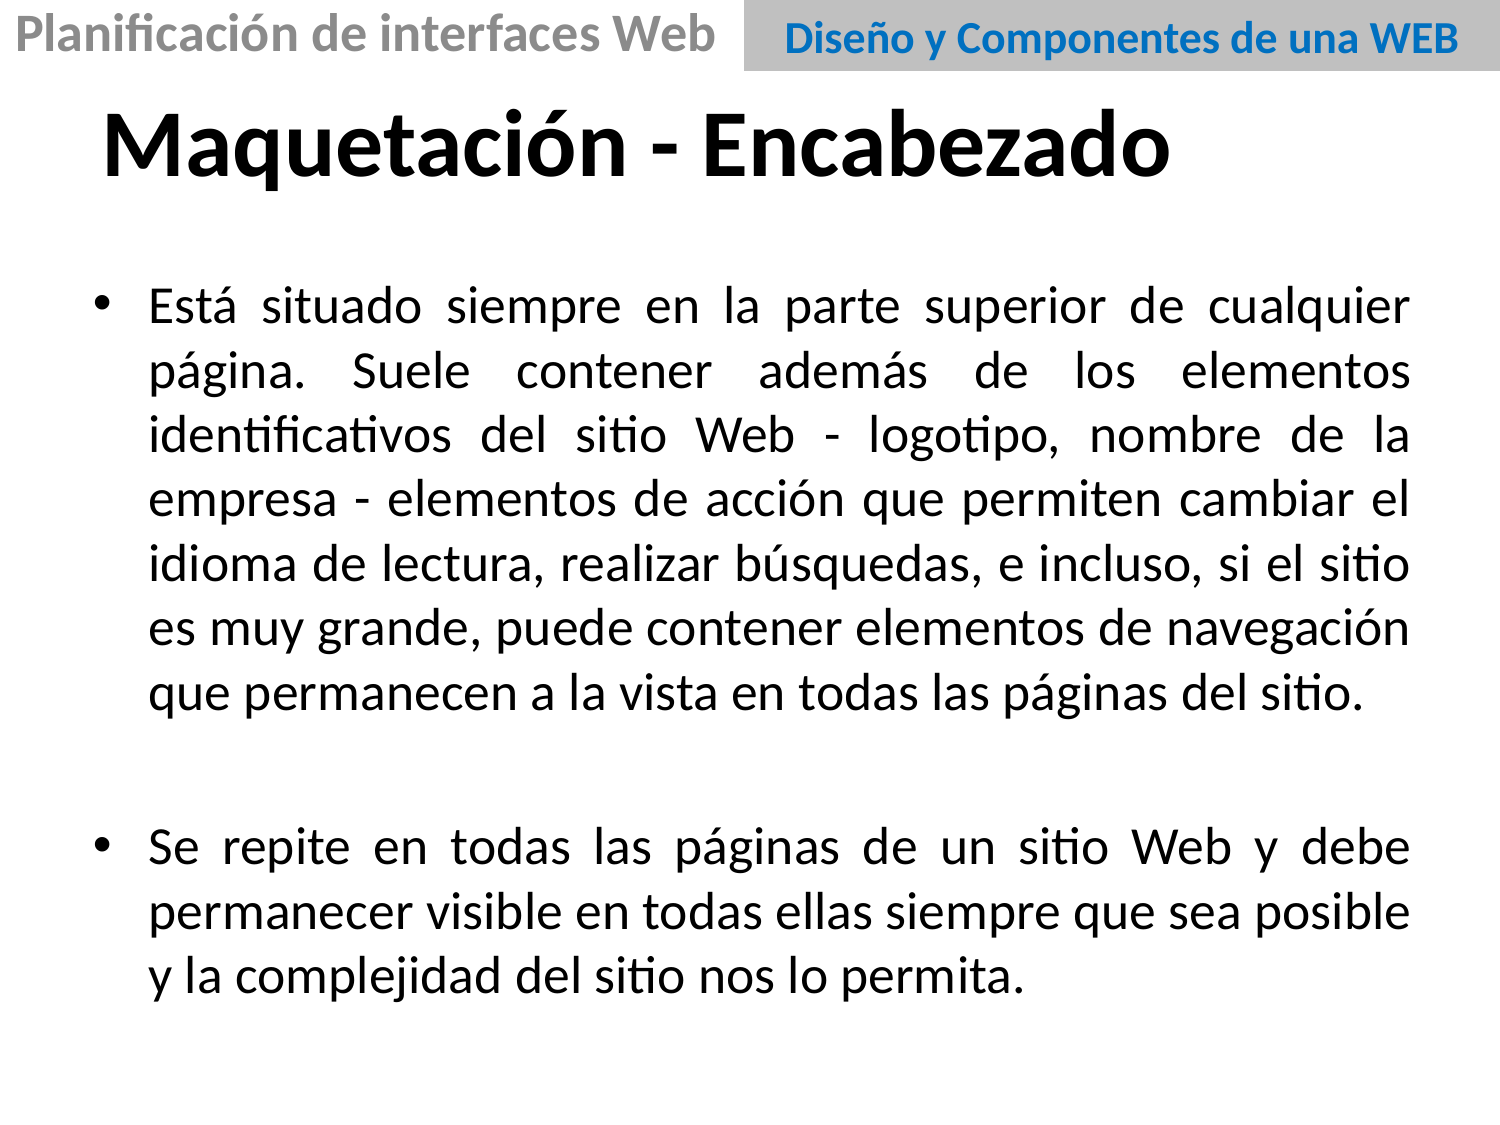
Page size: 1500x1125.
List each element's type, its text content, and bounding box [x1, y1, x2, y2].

title Diseño y Componentes de una WEB [744, 0, 1500, 71]
title Planificación de interfaces Web [0, 0, 744, 60]
text_box Maquetación - Encabezado [86, 60, 1447, 232]
list Está situado siempre en la parte superior de cualquier página. Suele contener además de los elementos identificativos del sitio Web - logotipo, nombre de la empresa - elementos de acción que permiten cambiar el idioma de lectura, realizar búsquedas, e incluso, si el sitio es muy grande, puede contener elementos de navegación que permanecen a la vista en todas las páginas del sitio. Se repite en todas las páginas de un sitio Web y debe permanecer visible en todas ellas siempre que sea posible y la complejidad del sitio nos lo permita. [77, 262, 1428, 1075]
